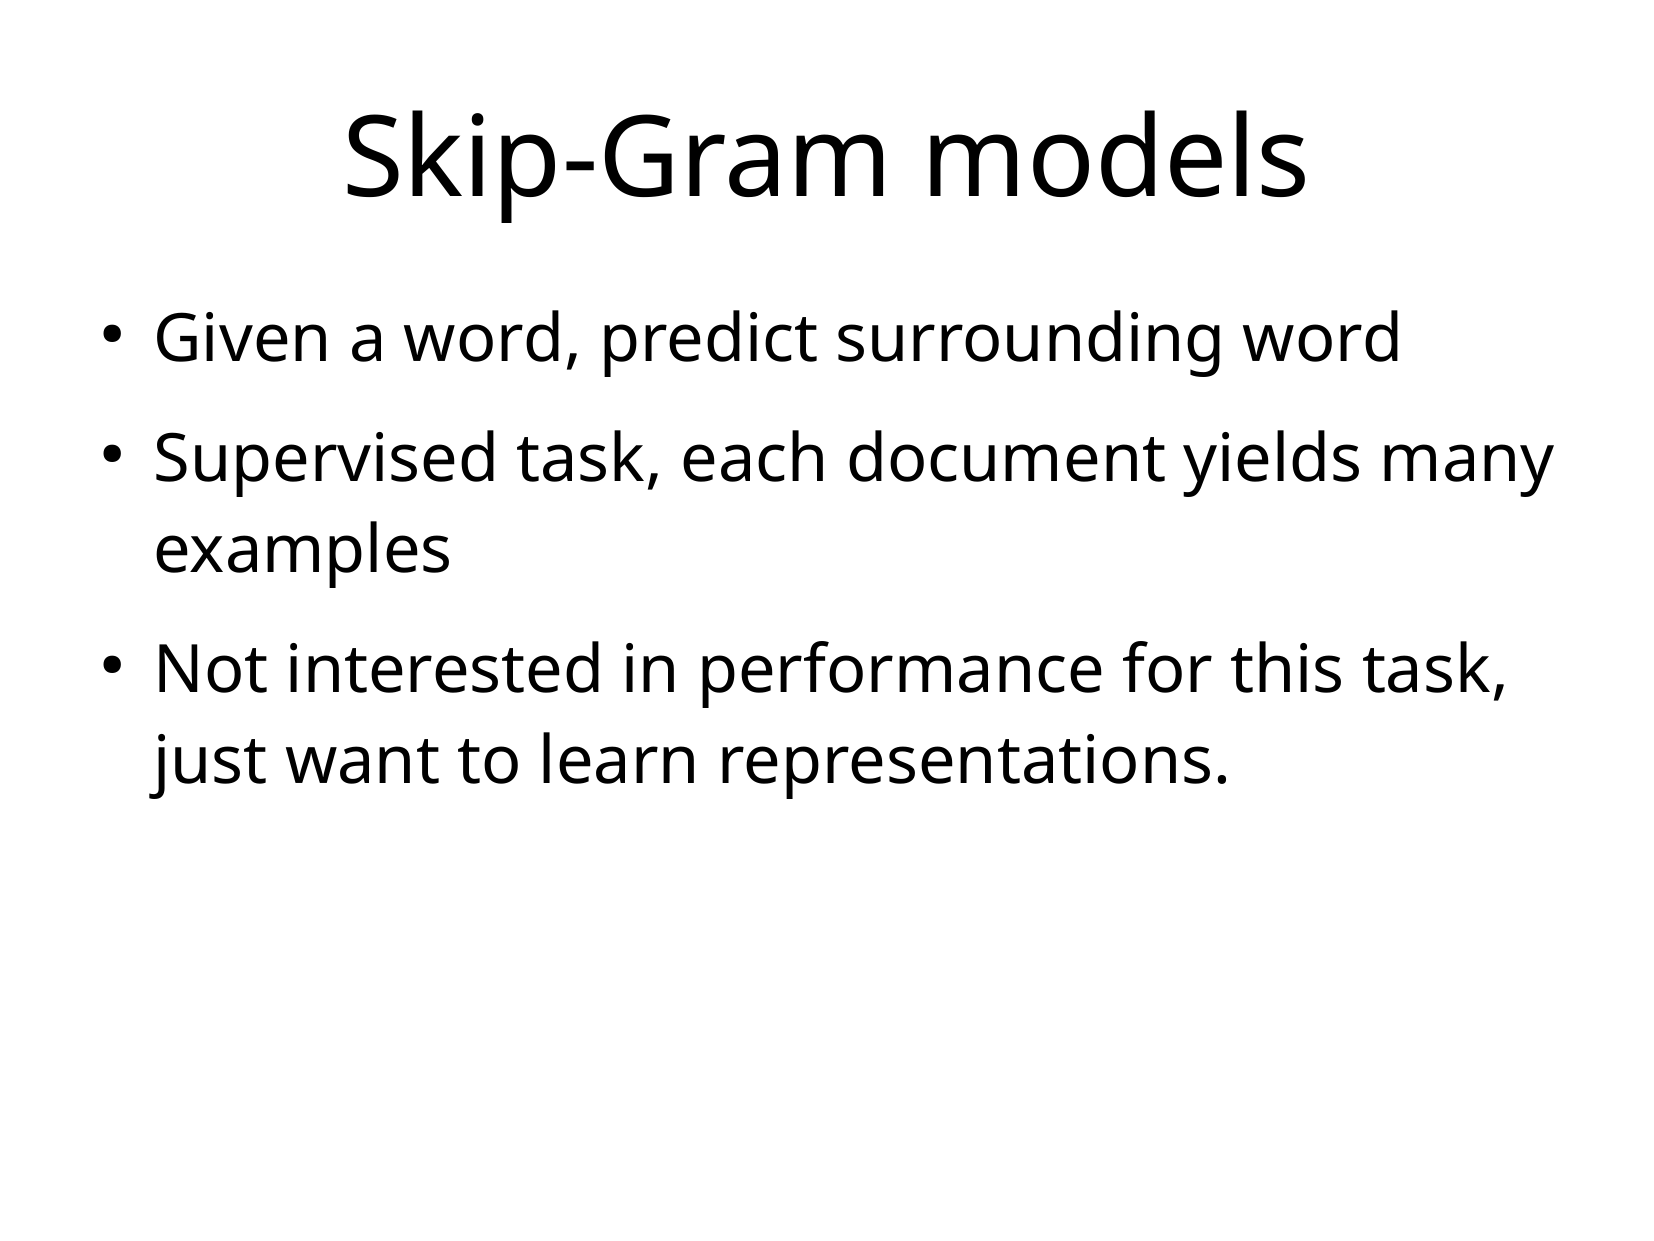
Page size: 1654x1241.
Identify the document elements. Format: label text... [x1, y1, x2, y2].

title Skip-Gram models [82, 49, 1571, 257]
list Given a word, predict surrounding word Supervised task, each document yields many examples Not interested in performance for this task, just want to learn representations. [82, 290, 1571, 1010]
